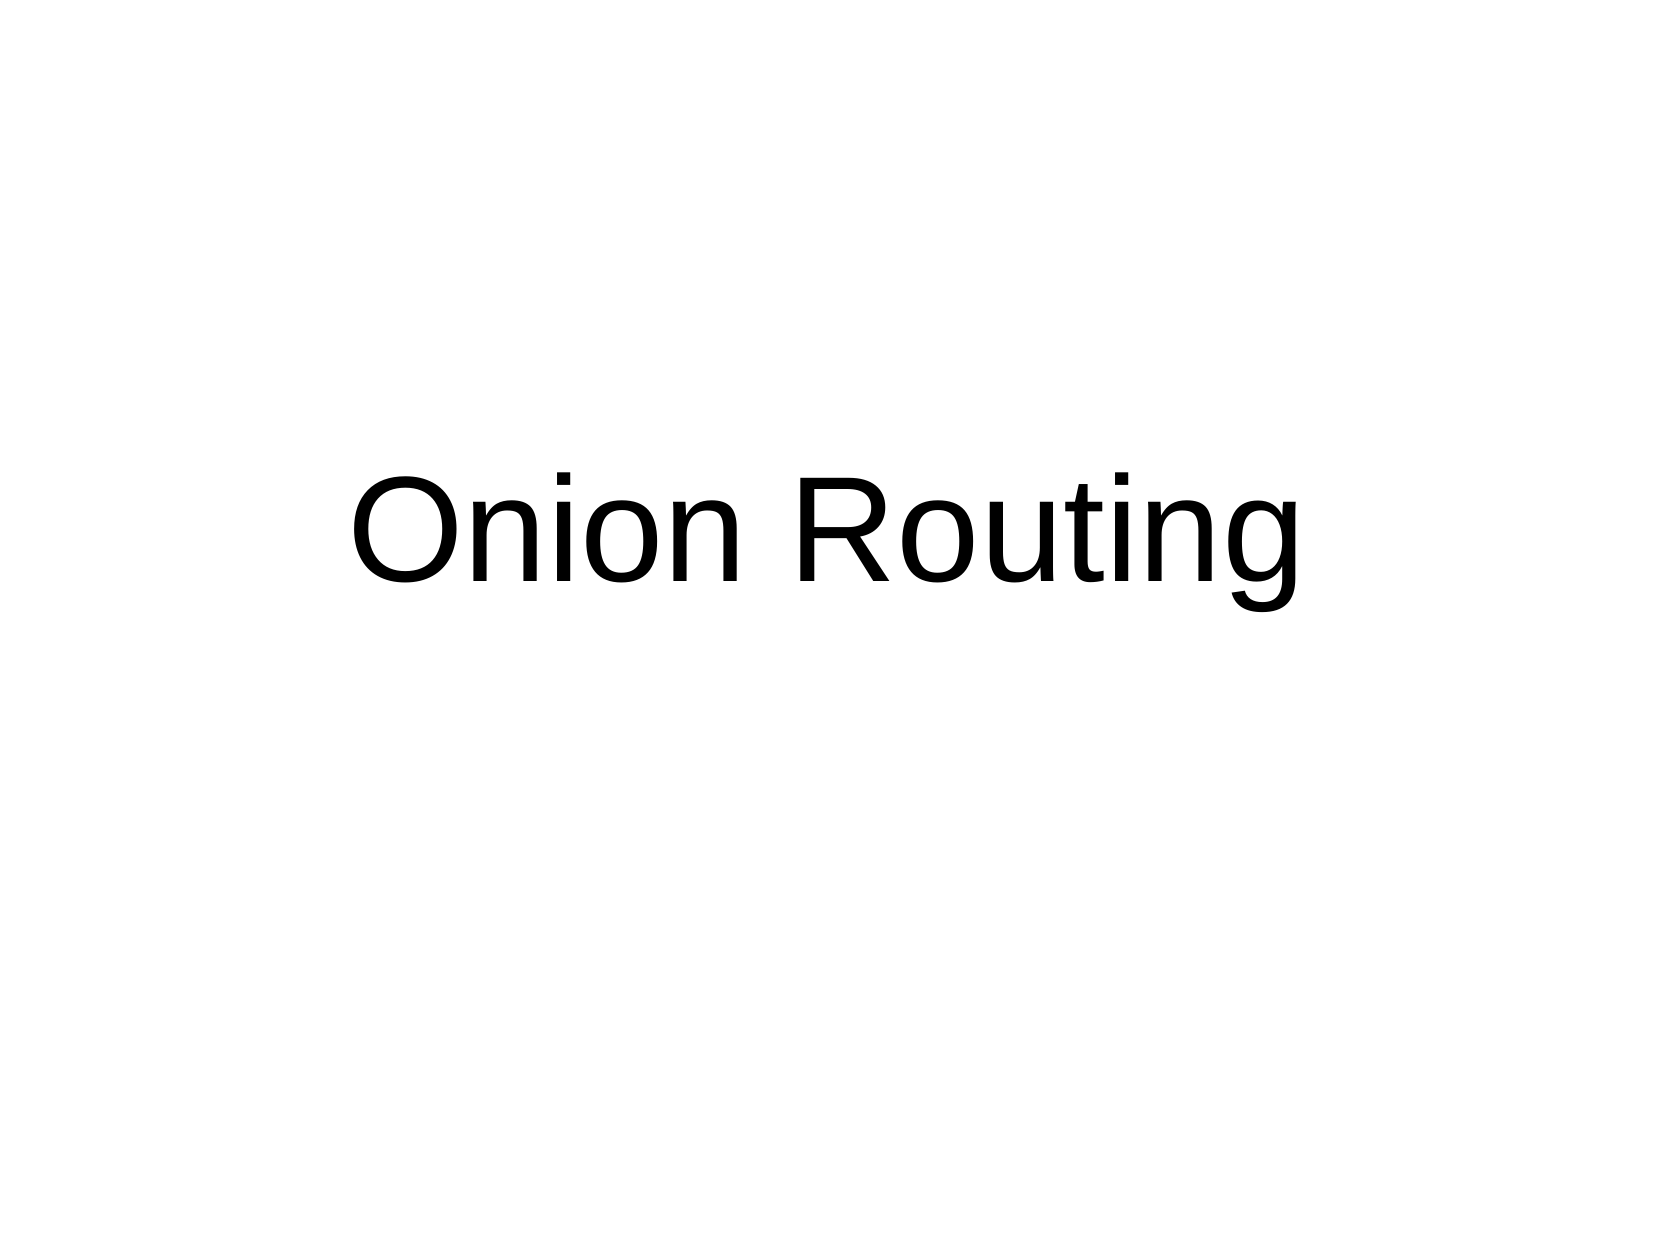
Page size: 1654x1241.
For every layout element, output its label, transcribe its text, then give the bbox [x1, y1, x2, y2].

subtitle Onion Routing [82, 49, 1571, 1010]
